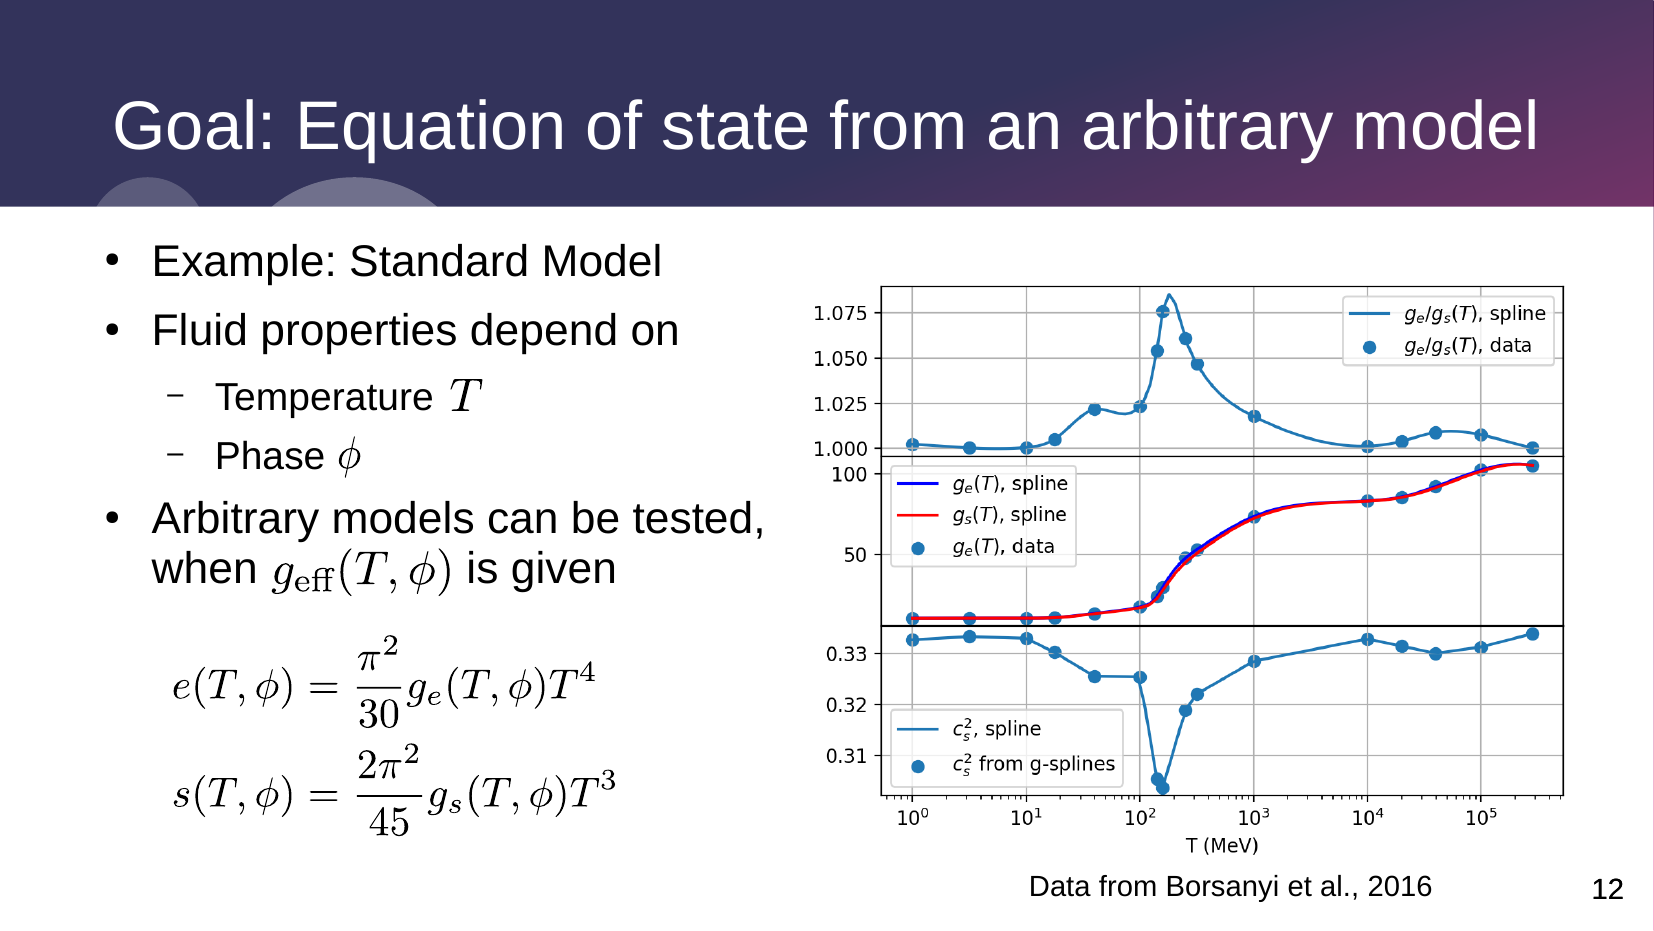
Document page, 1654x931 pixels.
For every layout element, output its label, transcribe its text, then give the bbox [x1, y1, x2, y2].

picture [269, 546, 452, 598]
list Example: Standard Model Fluid properties depend on Temperature Phase Arbitrary models can be tested, when is given [88, 236, 771, 651]
picture [771, 207, 1651, 868]
title Goal: Equation of state from an arbitrary model [88, 44, 1565, 207]
picture [449, 379, 483, 411]
text_box Data from Borsanyi et al., 2016 [1014, 862, 1451, 910]
picture [336, 436, 361, 478]
picture [169, 633, 617, 838]
